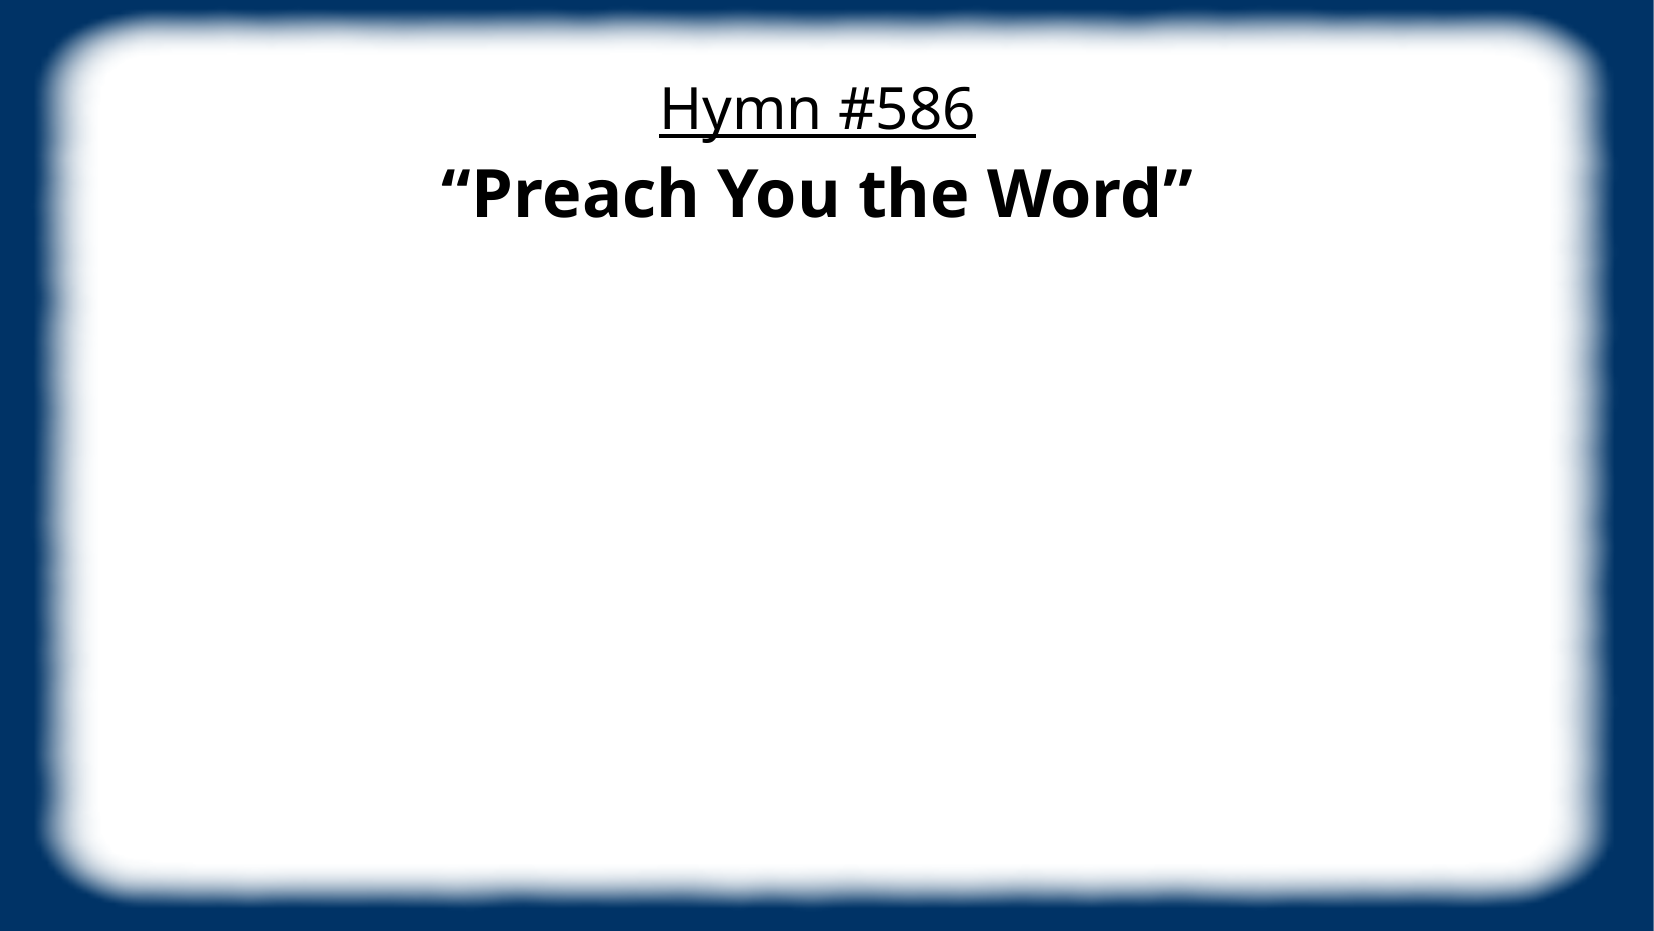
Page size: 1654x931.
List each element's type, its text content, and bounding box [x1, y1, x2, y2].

text_box Hymn #586 “Preach You the Word” [90, 60, 1546, 241]
picture [0, 0, 1654, 931]
